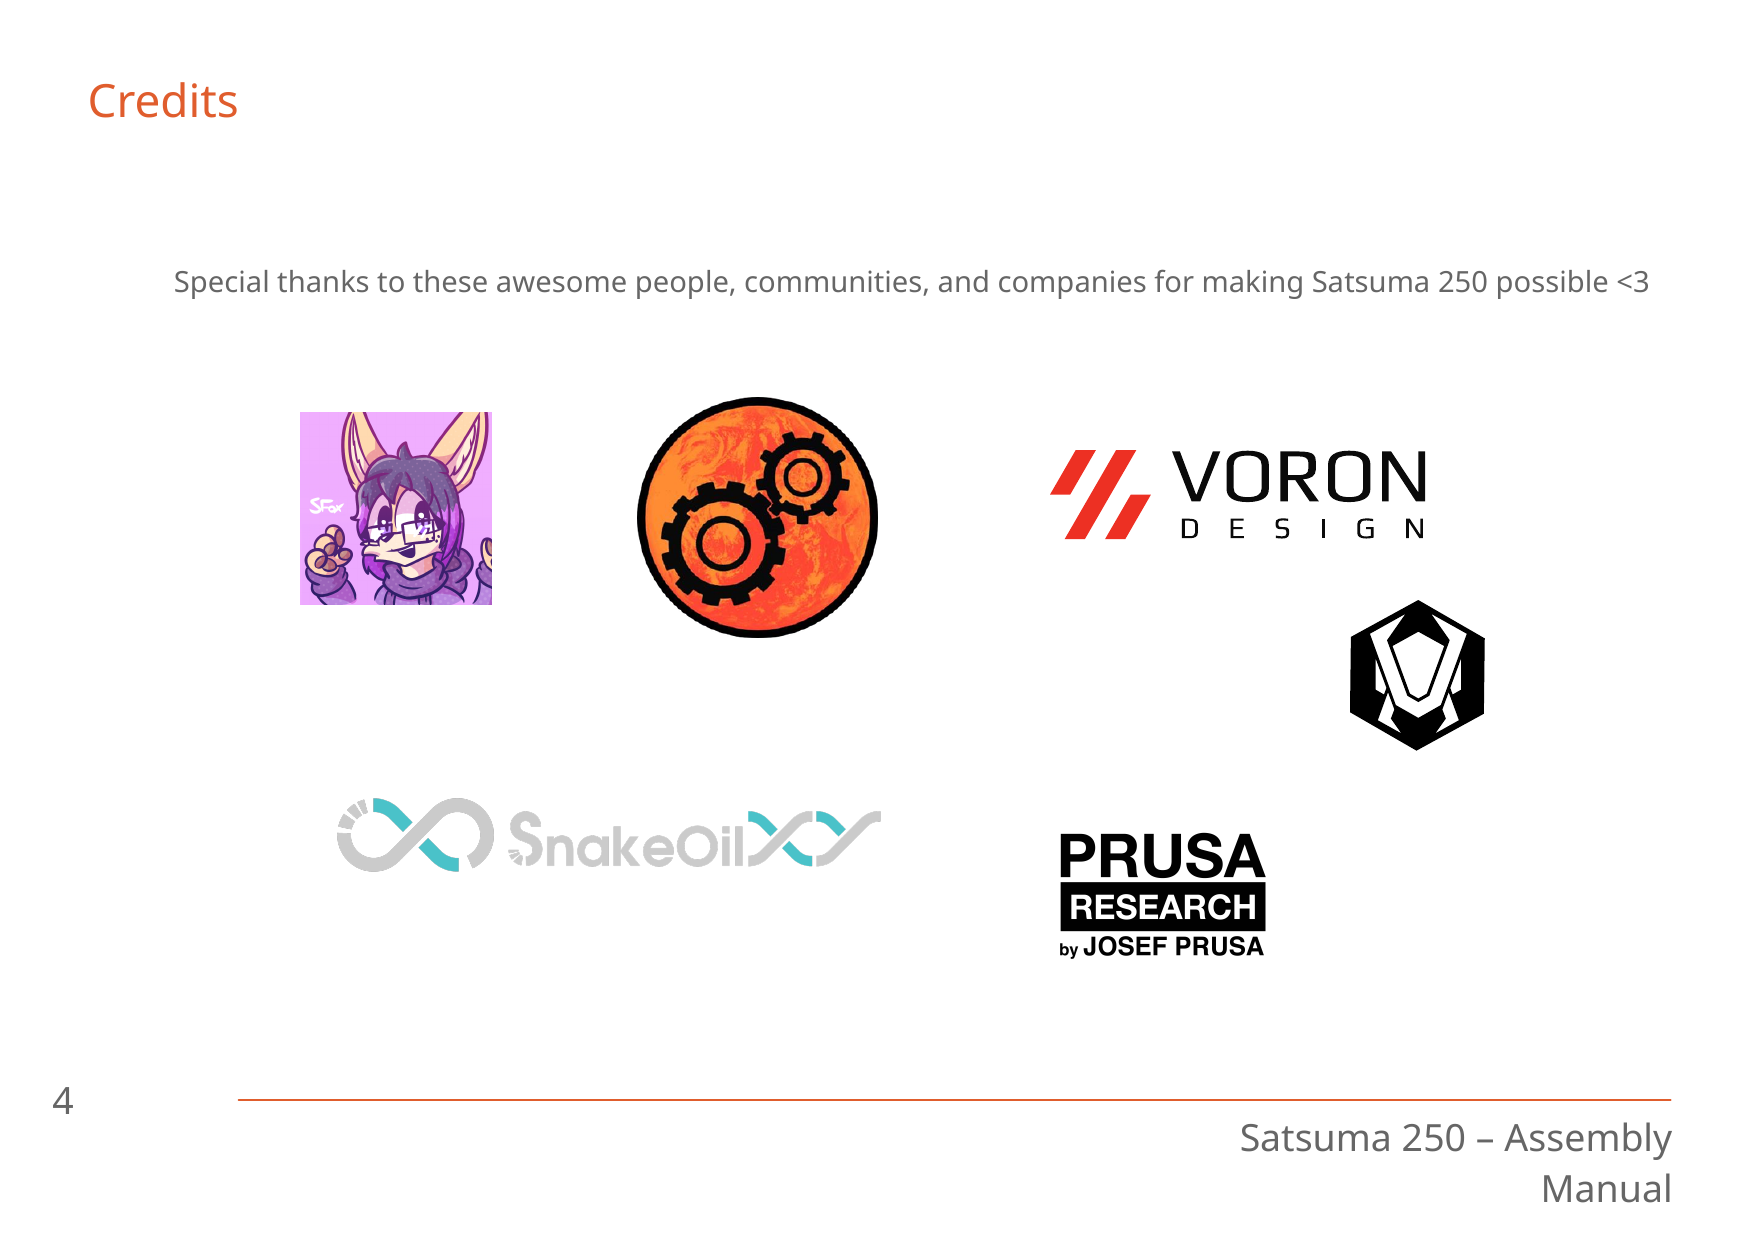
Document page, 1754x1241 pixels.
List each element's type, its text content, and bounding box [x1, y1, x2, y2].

picture [337, 787, 901, 877]
picture [1350, 600, 1485, 751]
title Credits [87, 74, 1667, 126]
picture [1050, 824, 1276, 965]
picture [1050, 450, 1426, 540]
list Special thanks to these awesome people, communities, and companies for making Satsuma 250 possible <3 [0, 225, 1754, 338]
text_box <number> [57, 1044, 232, 1157]
picture [637, 397, 878, 638]
picture [300, 412, 492, 605]
